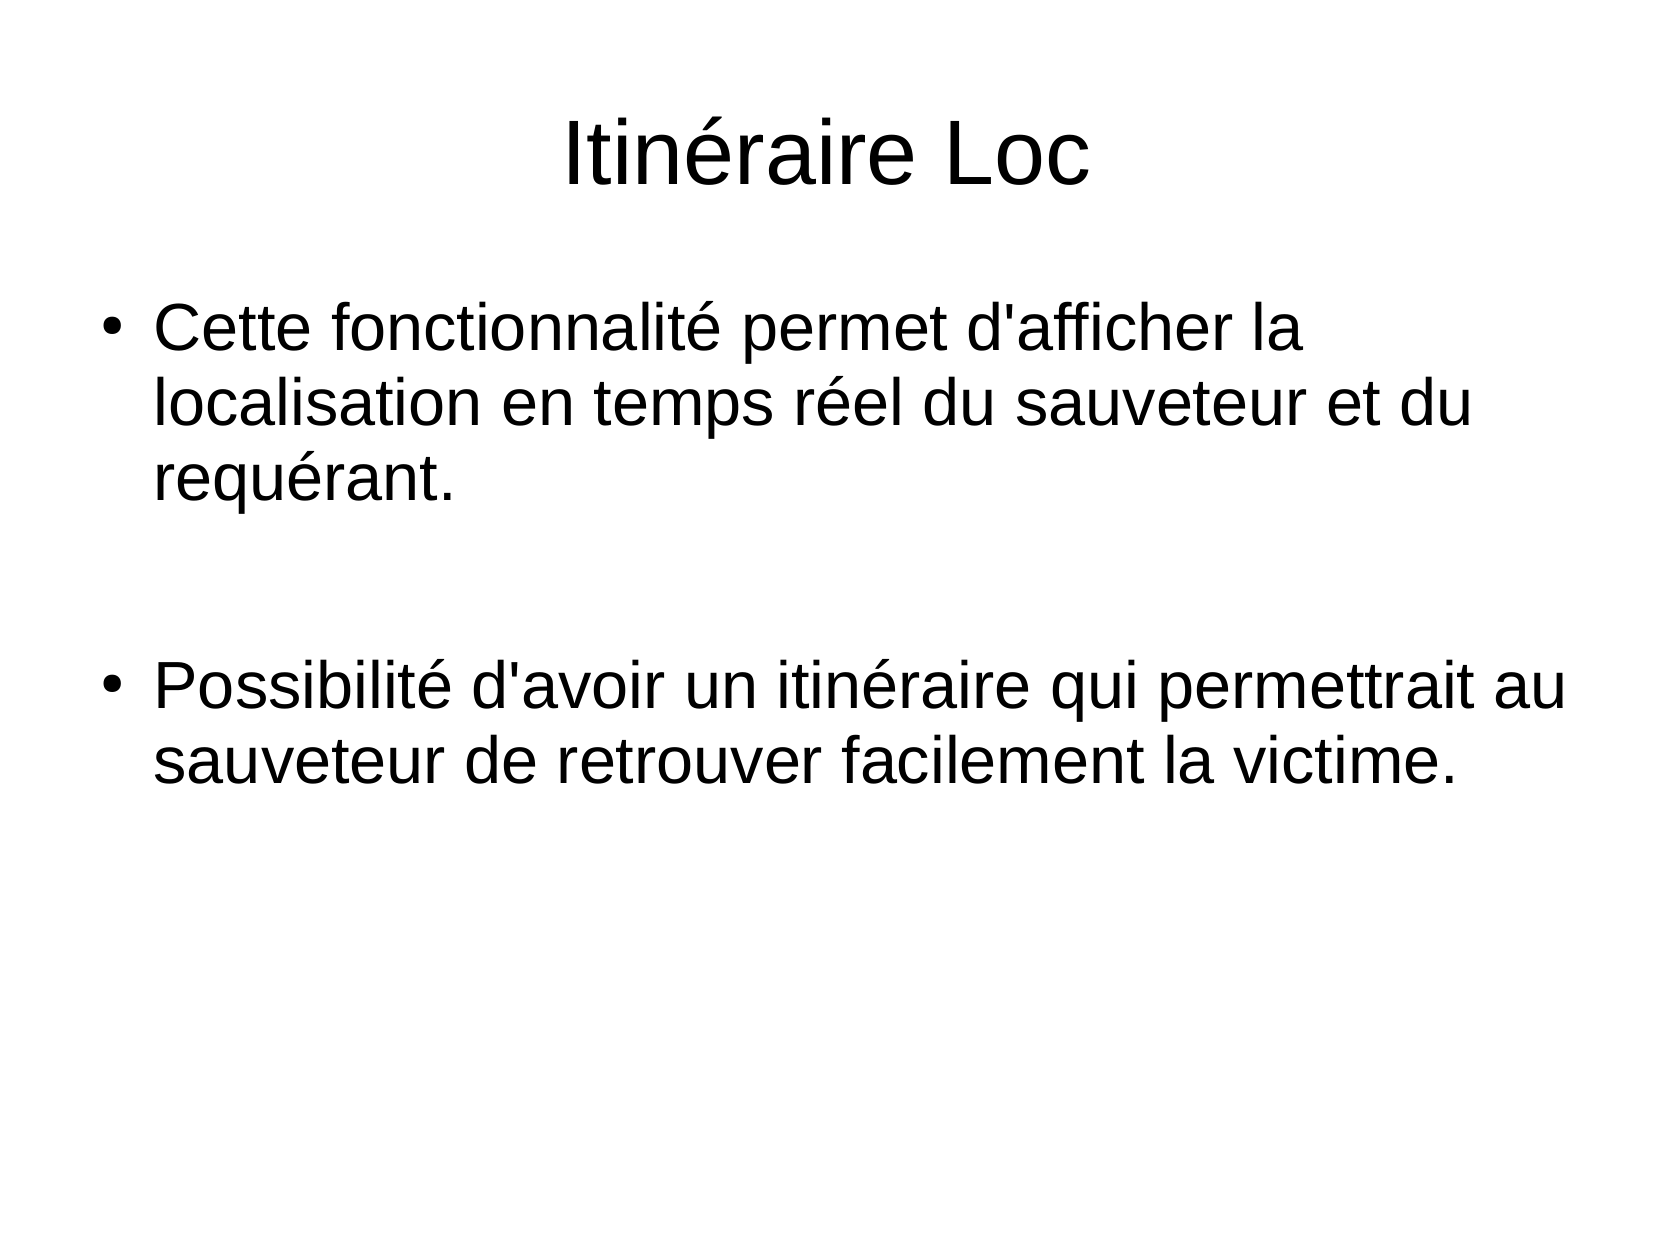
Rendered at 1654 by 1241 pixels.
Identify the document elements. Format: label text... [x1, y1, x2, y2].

title Itinéraire Loc [82, 49, 1571, 257]
list Cette fonctionnalité permet d'afficher la localisation en temps réel du sauveteur et du requérant. Possibilité d'avoir un itinéraire qui permettrait au sauveteur de retrouver facilement la victime. [82, 290, 1571, 1109]
